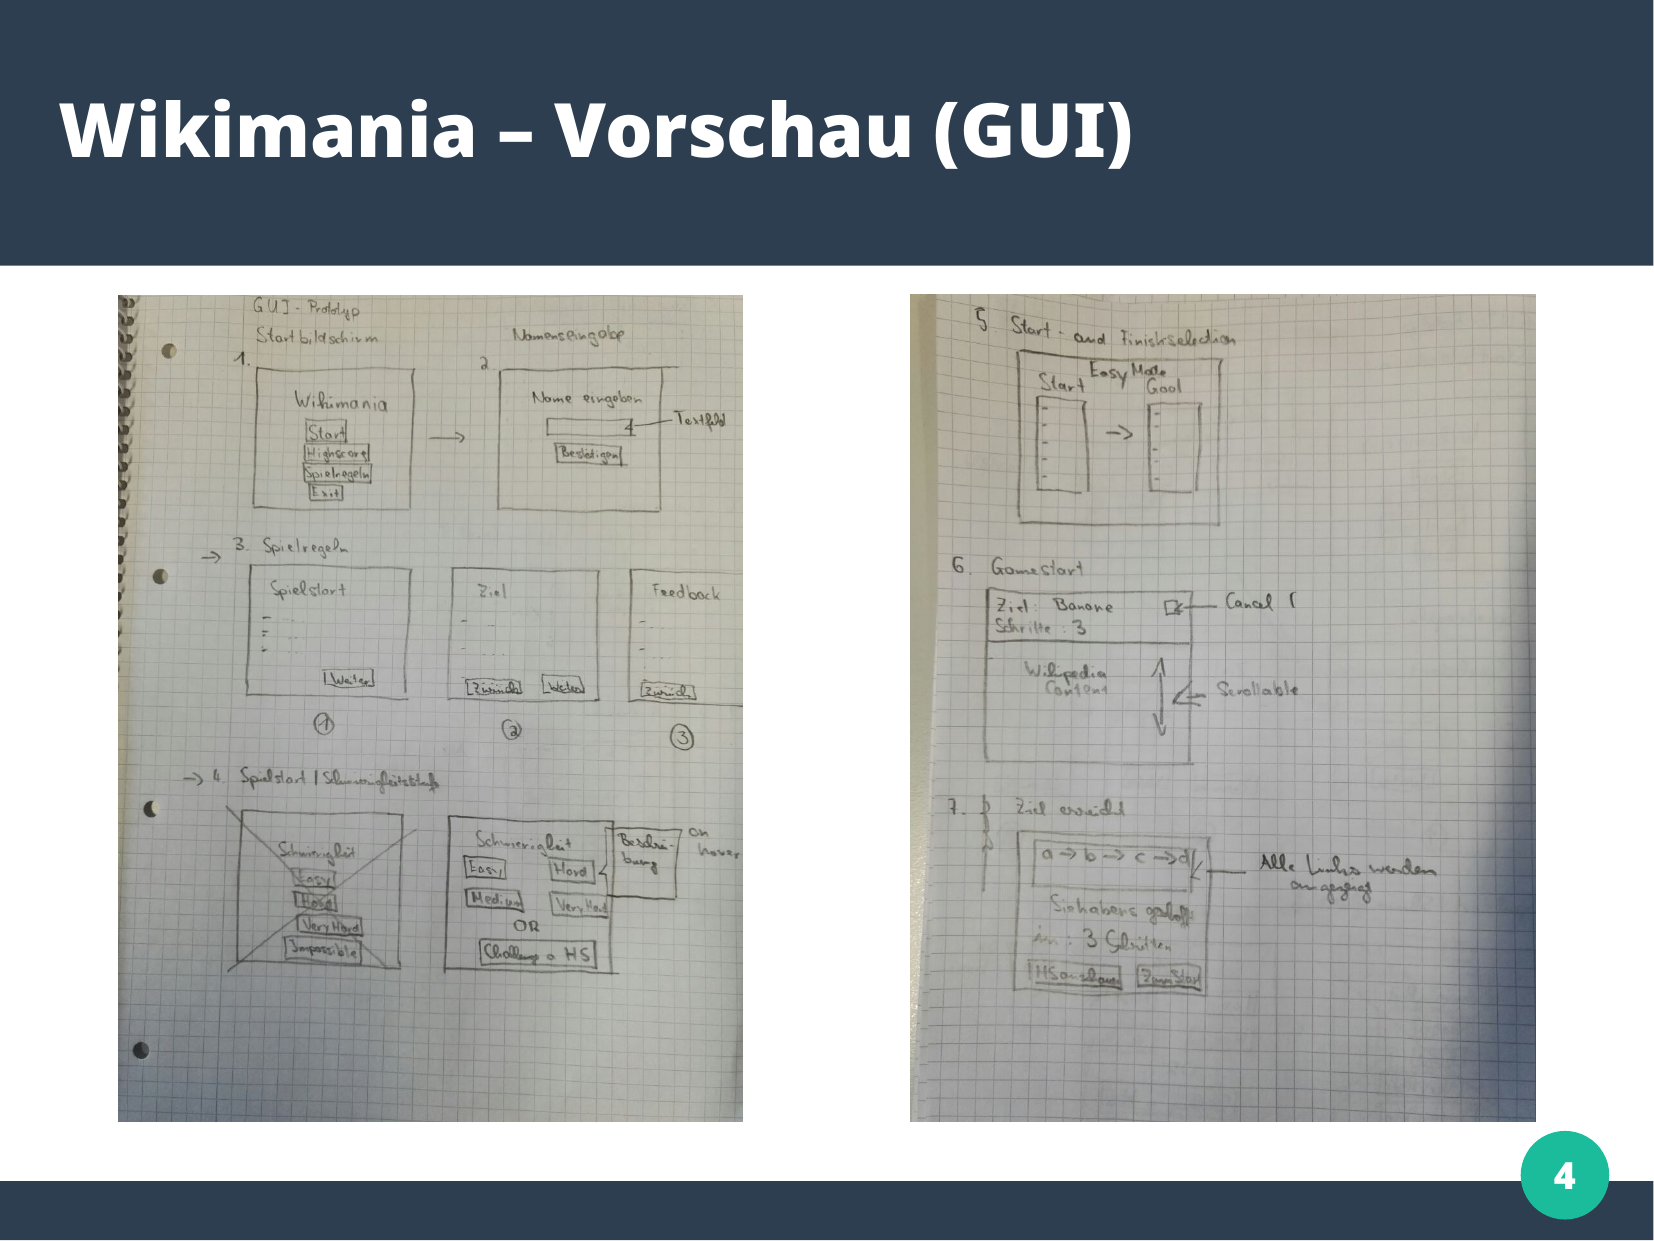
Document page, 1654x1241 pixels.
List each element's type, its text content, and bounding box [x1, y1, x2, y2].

title Wikimania – Vorschau (GUI) [59, 49, 1595, 207]
picture [910, 294, 1536, 1123]
picture [118, 295, 743, 1123]
